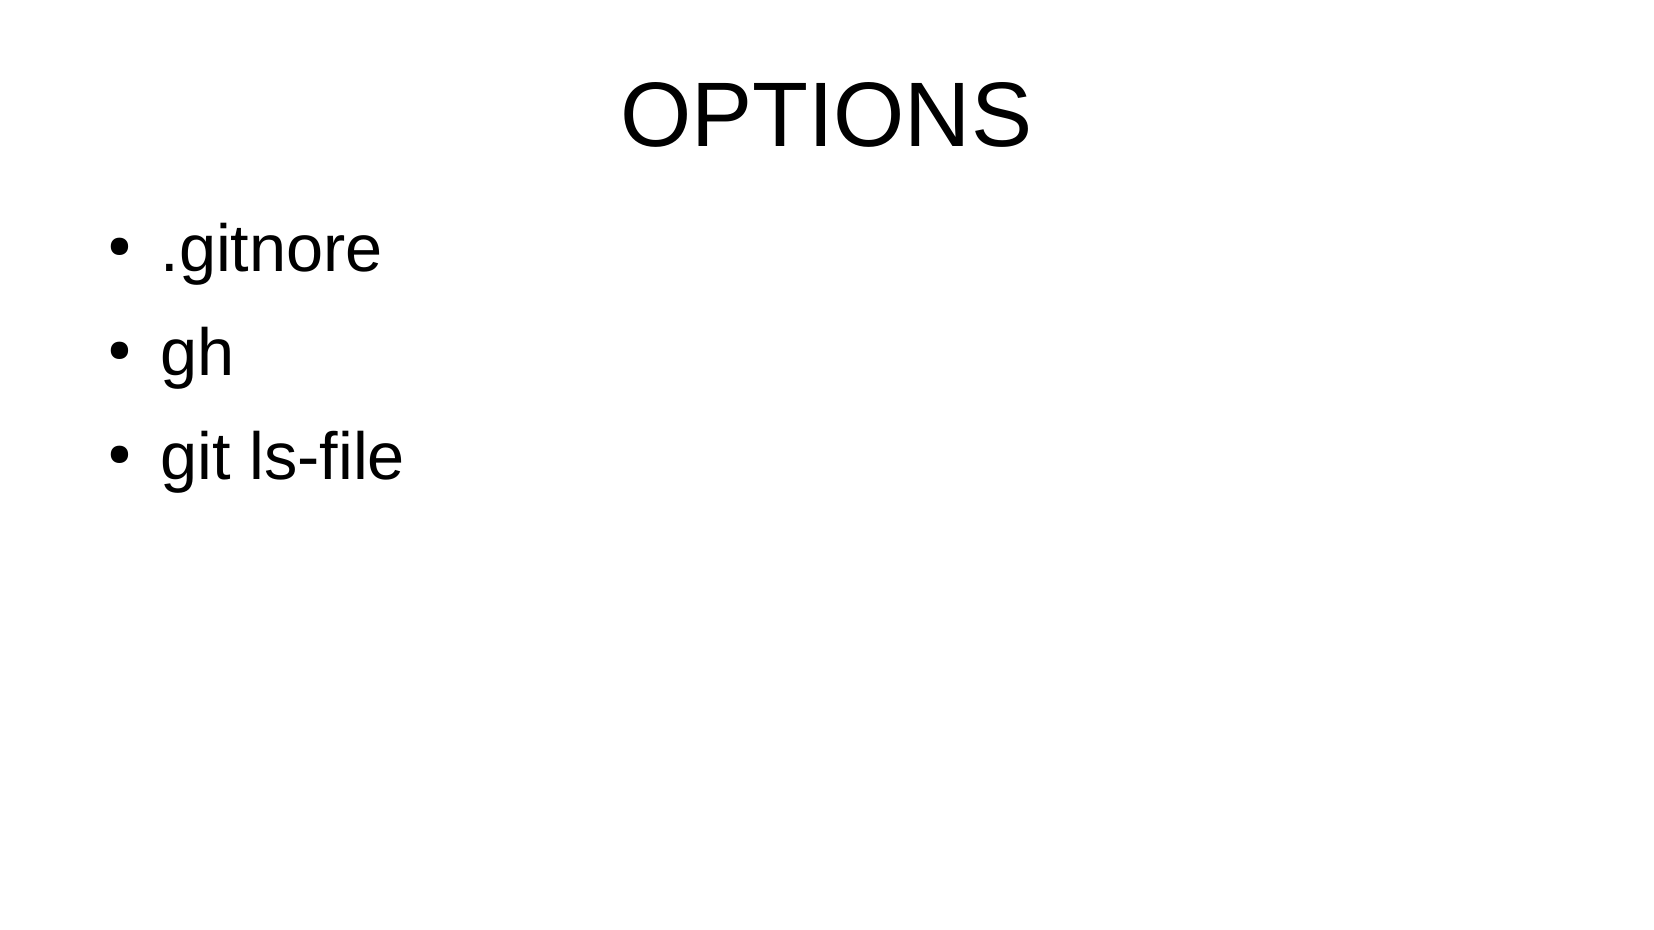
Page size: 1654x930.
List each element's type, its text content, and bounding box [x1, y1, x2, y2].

list .gitnore gh git ls-file [90, 210, 1578, 751]
title OPTIONS [82, 37, 1571, 193]
